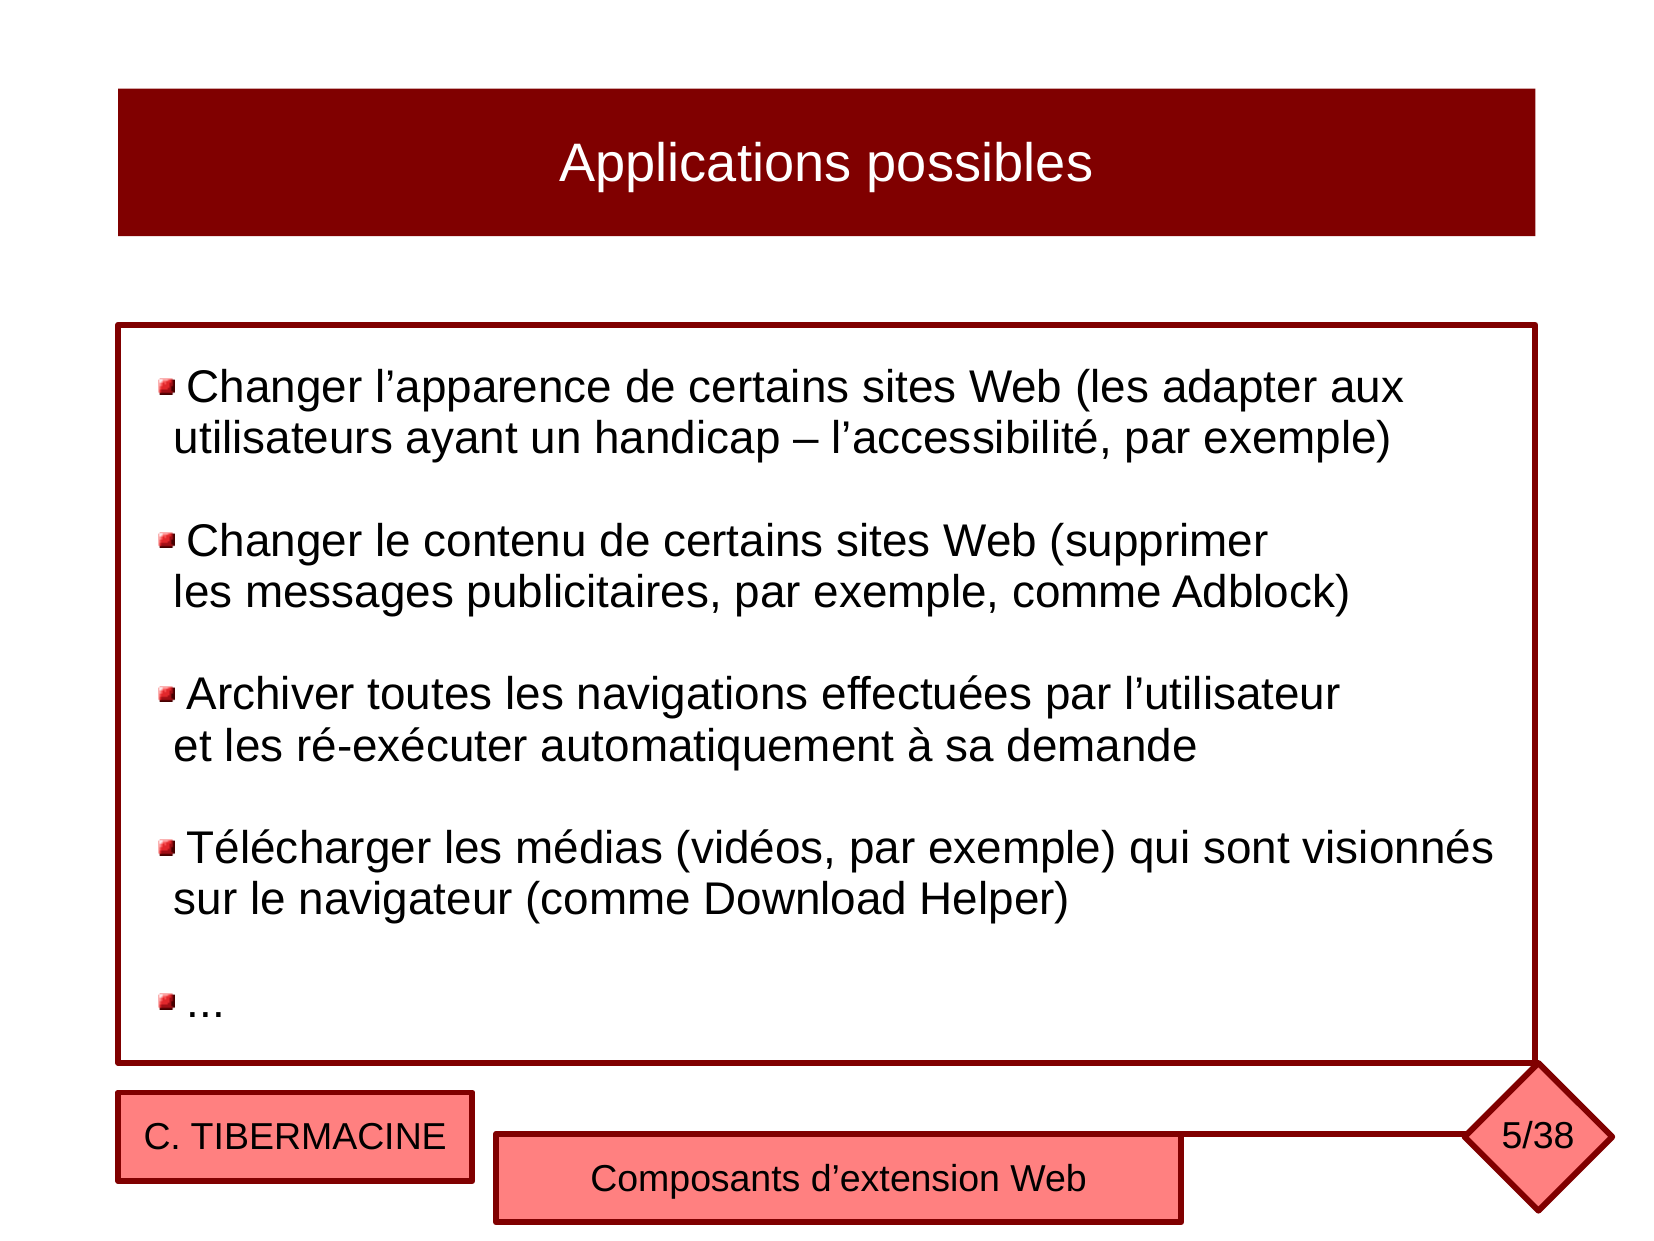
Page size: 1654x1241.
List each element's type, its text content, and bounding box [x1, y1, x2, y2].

text_box Applications possibles [118, 88, 1536, 237]
text_box <numéro>/38 [1486, 1107, 1654, 1164]
picture [158, 378, 175, 395]
picture [158, 839, 175, 856]
picture [158, 532, 175, 548]
text_box [1494, 1062, 1583, 1107]
text_box Changer l’apparence de certains sites Web (les adapter aux utilisateurs ayant un handicap – l’accessibilité, par exemple) Changer le contenu de certains sites Web (supprimer les messages publicitaires, par exemple, comme Adblock) Archiver toutes les navigations effectuées par l’utilisateur et les ré-exécuter automatiquement à sa demande Télécharger les médias (vidéos, par exemple) qui sont visionnés sur le navigateur (comme Download Helper) ... [118, 324, 1536, 1063]
picture [158, 686, 175, 702]
text_box [1491, 1164, 1586, 1211]
text_box C. TIBERMACINE [118, 1092, 473, 1182]
picture [158, 993, 175, 1010]
text_box [1464, 1115, 1486, 1159]
text_box Composants d’extension Web [496, 1133, 1182, 1223]
